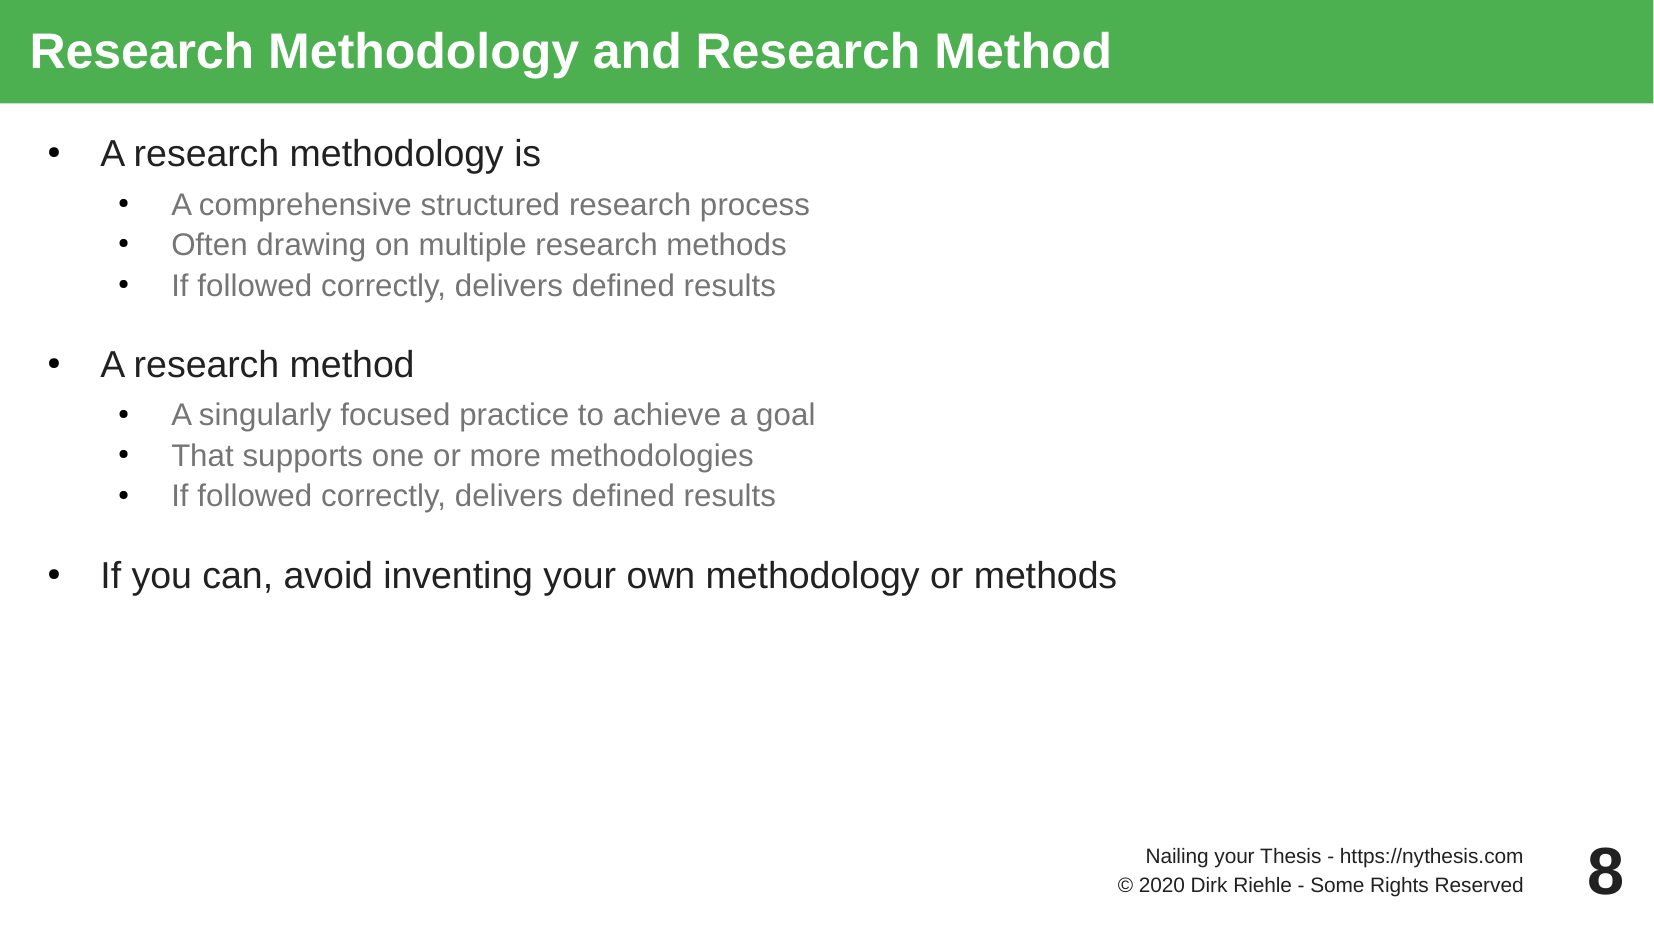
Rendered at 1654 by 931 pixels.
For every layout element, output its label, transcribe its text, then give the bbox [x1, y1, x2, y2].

title Research Methodology and Research Method [0, 0, 1654, 104]
list A research methodology is A comprehensive structured research process Often drawing on multiple research methods If followed correctly, delivers defined results A research method A singularly focused practice to achieve a goal That supports one or more methodologies If followed correctly, delivers defined results If you can, avoid inventing your own methodology or methods [29, 132, 1625, 813]
